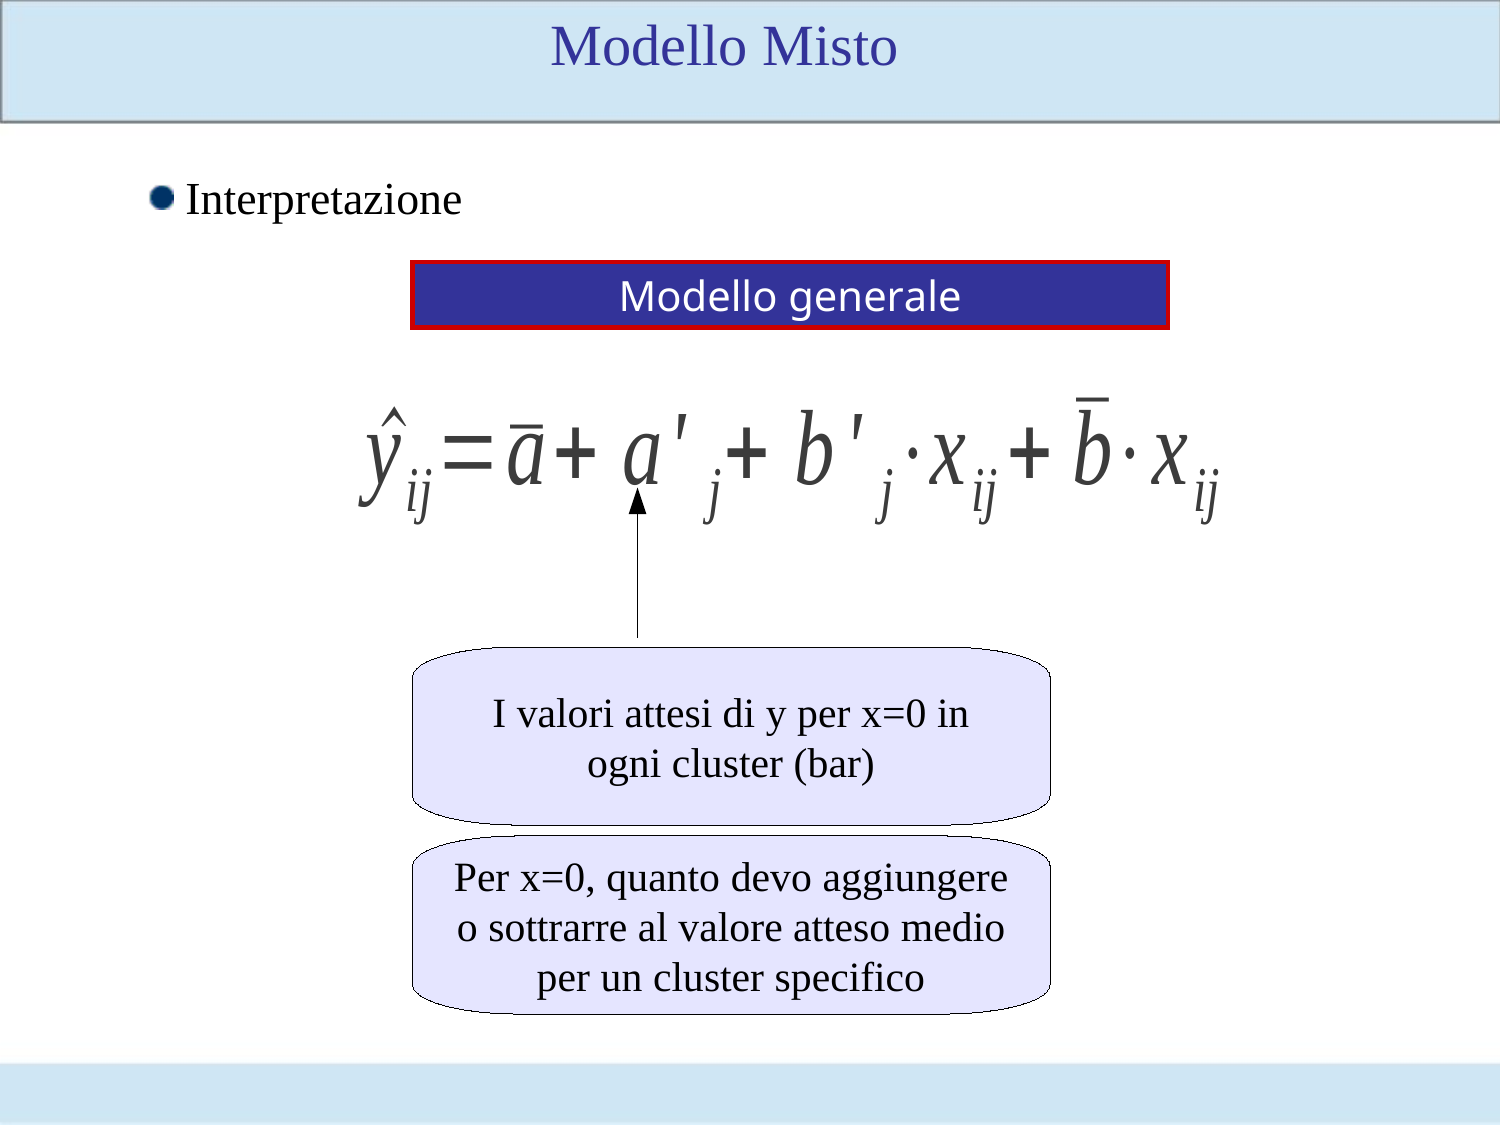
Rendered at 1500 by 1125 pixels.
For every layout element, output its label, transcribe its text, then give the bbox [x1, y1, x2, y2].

title Modello Misto [49, 0, 1400, 136]
text_box Modello generale [412, 262, 1168, 328]
chart [335, 391, 1238, 526]
text_box I valori attesi di y per x=0 in ogni cluster (bar) [412, 647, 1051, 826]
text_box Per x=0, quanto devo aggiungere o sottrarre al valore atteso medio per un cluster specifico [412, 835, 1051, 1015]
text_box Interpretazione [132, 161, 1377, 232]
picture [0, 0, 1500, 1125]
